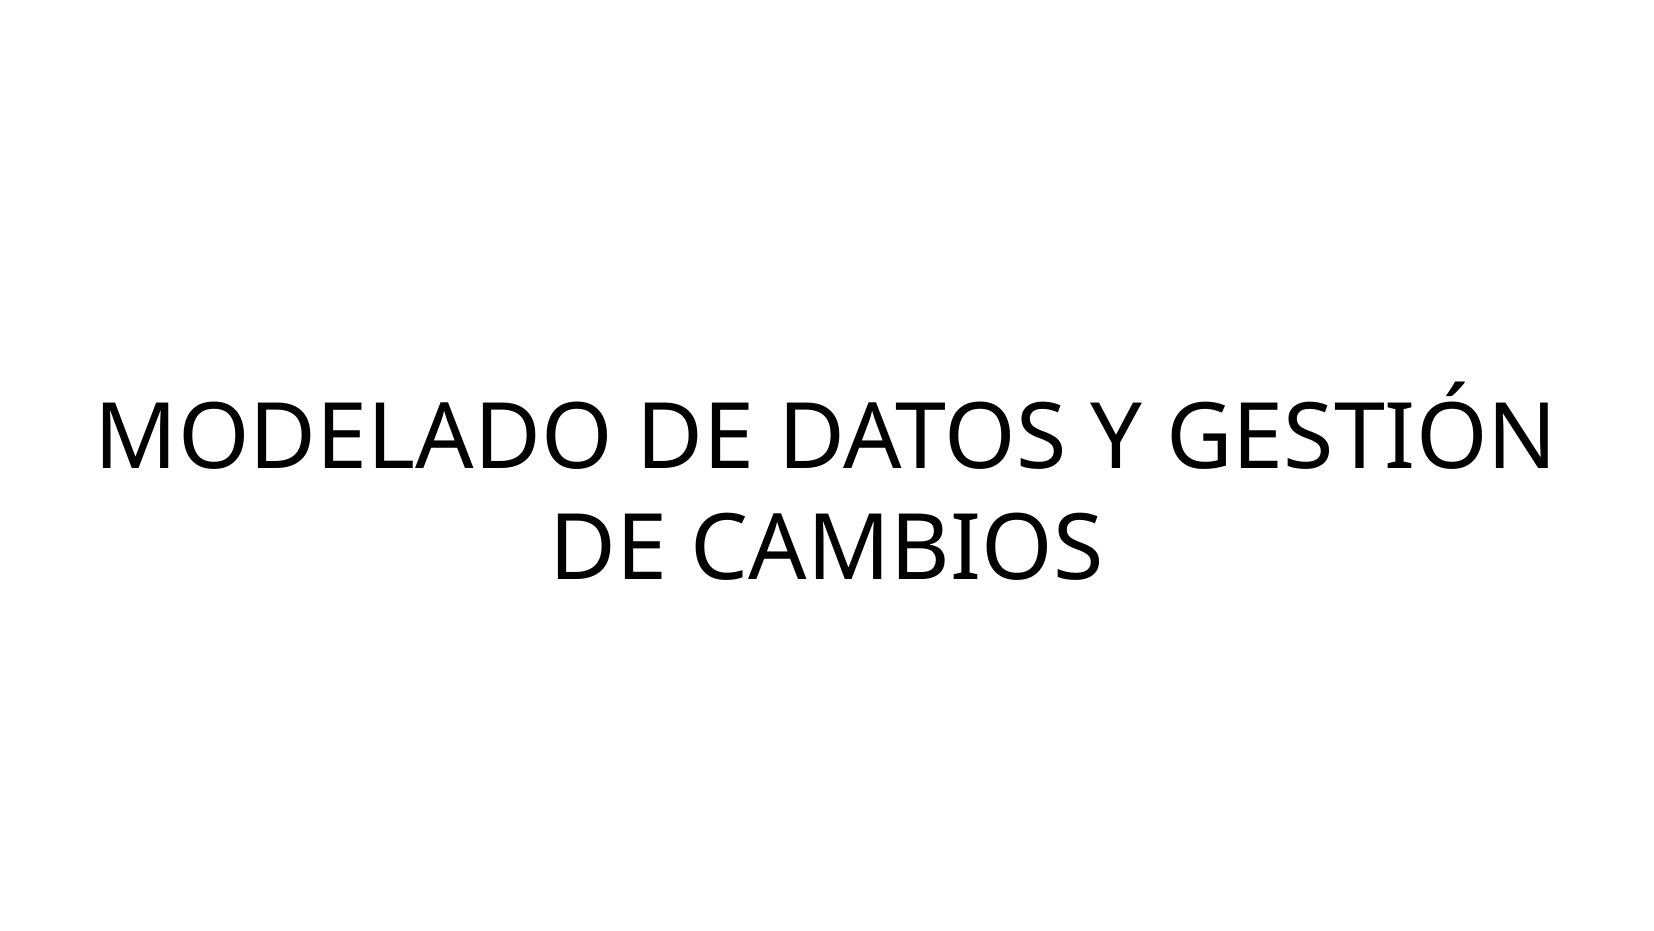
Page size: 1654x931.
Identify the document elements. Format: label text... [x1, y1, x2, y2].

subtitle MODELADO DE DATOS Y GESTIÓN DE CAMBIOS [82, 217, 1571, 758]
